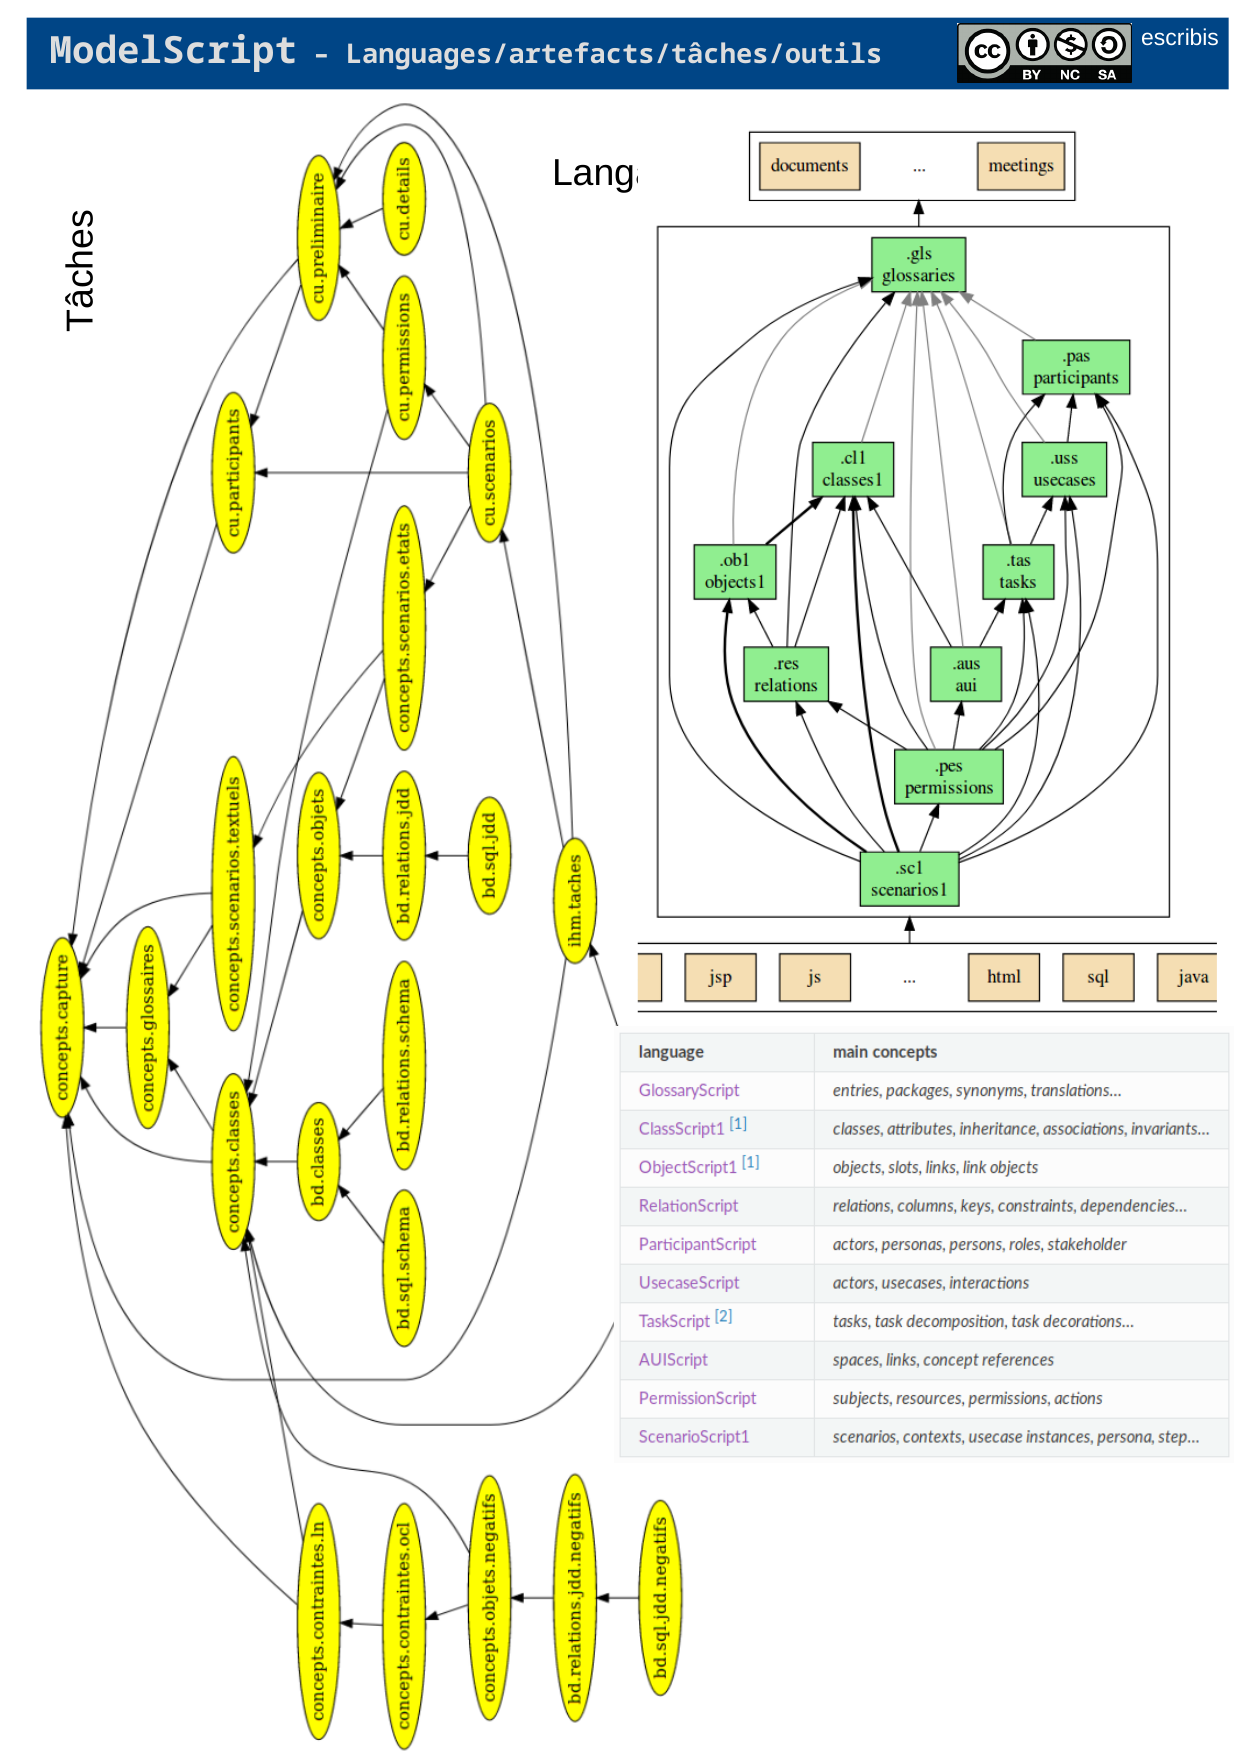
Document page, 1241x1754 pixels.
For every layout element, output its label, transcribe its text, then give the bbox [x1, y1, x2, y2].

picture [37, 100, 1234, 1754]
text_box Langages [537, 143, 637, 201]
picture [957, 23, 1132, 83]
text_box escribis [1126, 17, 1236, 59]
text_box ModelScript – Languages/artefacts/tâches/outils [0, 18, 914, 80]
text_box [26, 17, 1229, 90]
text_box Tâches [51, 194, 109, 348]
